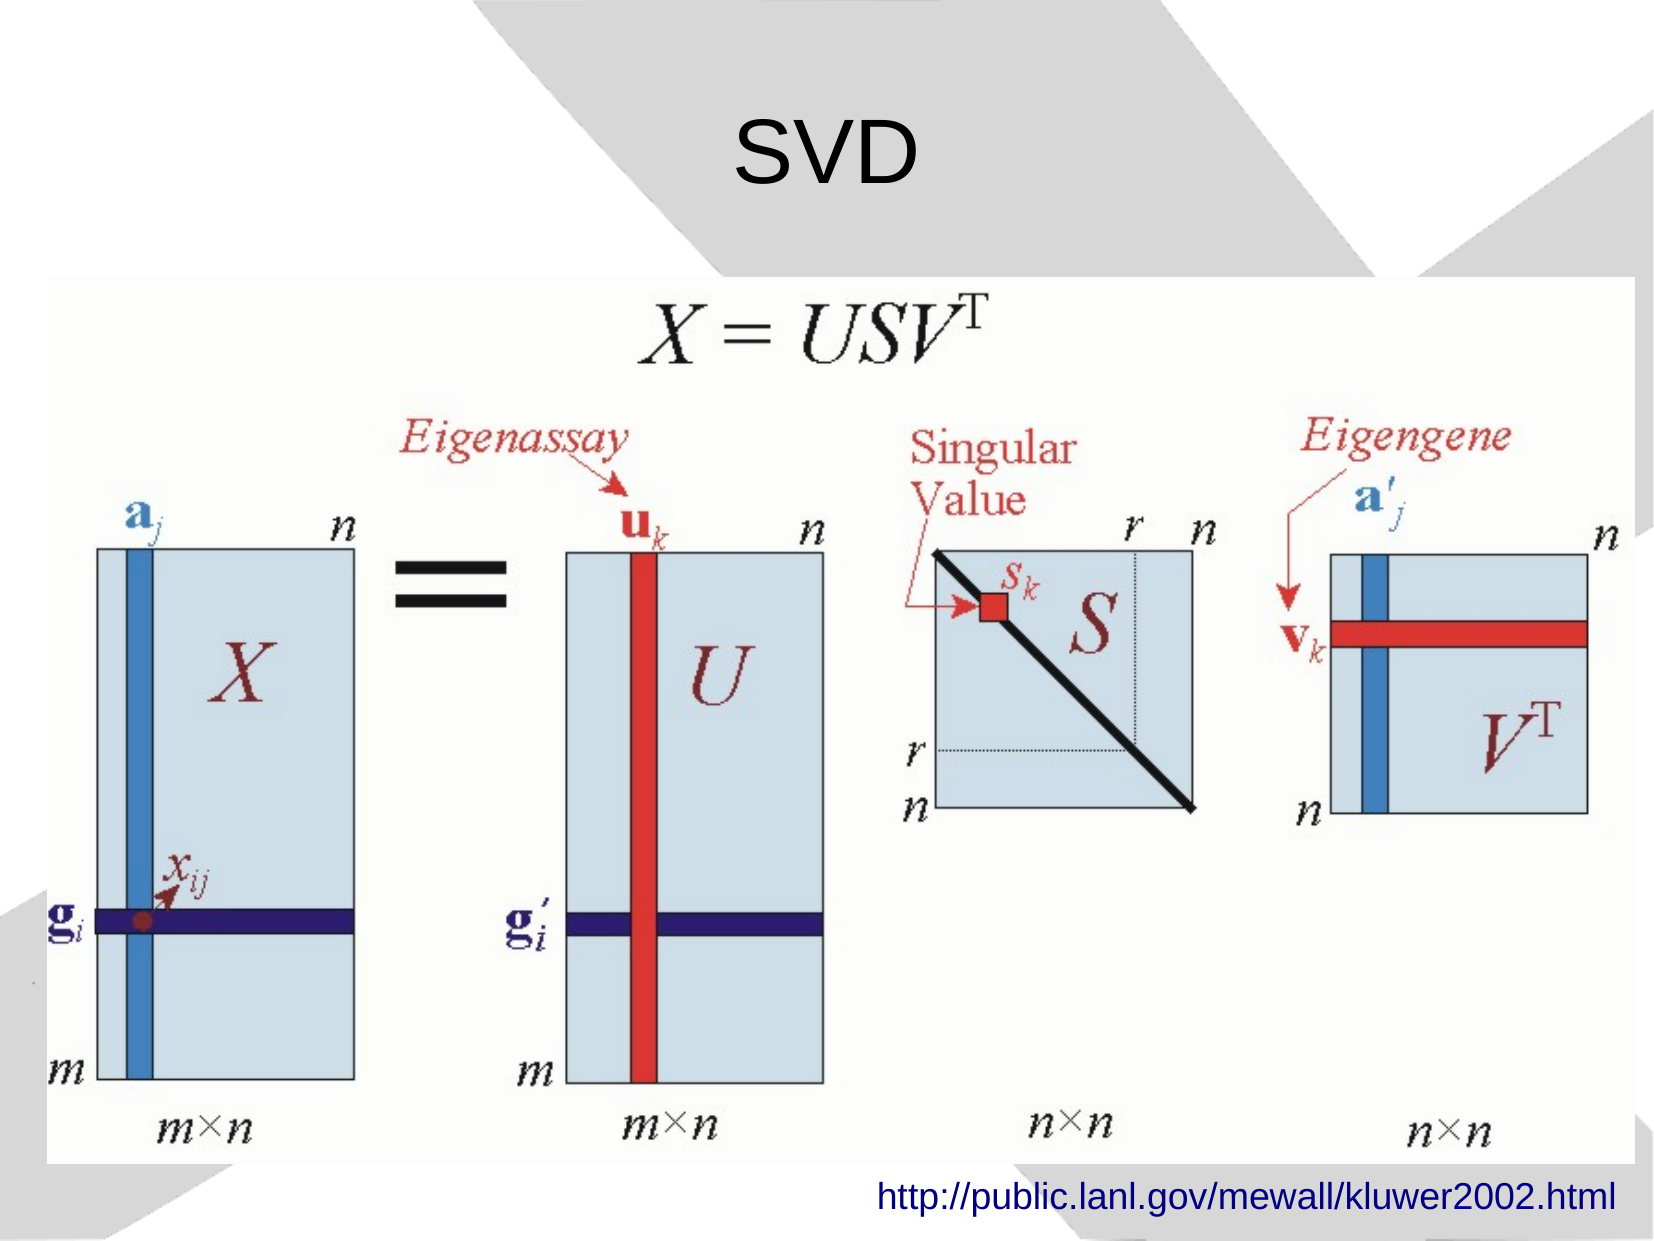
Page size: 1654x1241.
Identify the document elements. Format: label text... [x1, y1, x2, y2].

text_box http://public.lanl.gov/mewall/kluwer2002.html [862, 1169, 1634, 1226]
picture [0, 0, 1654, 1241]
title SVD [82, 49, 1571, 257]
